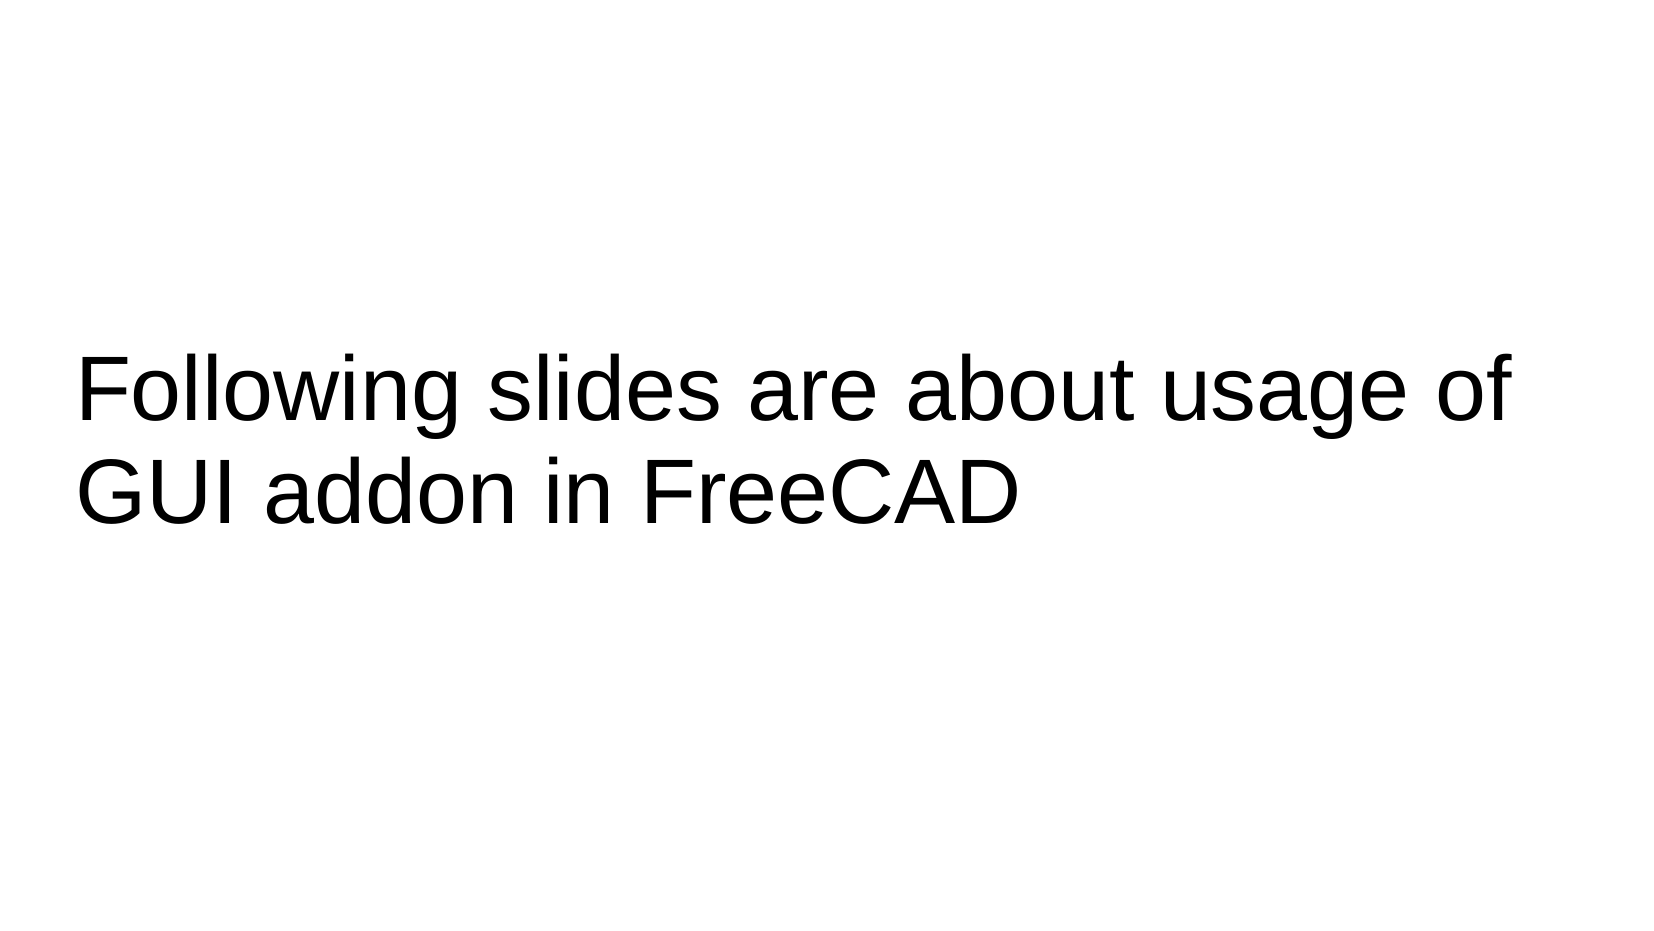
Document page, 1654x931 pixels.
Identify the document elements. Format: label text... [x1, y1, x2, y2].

title Following slides are about usage of GUI addon in FreeCAD [75, 337, 1564, 543]
